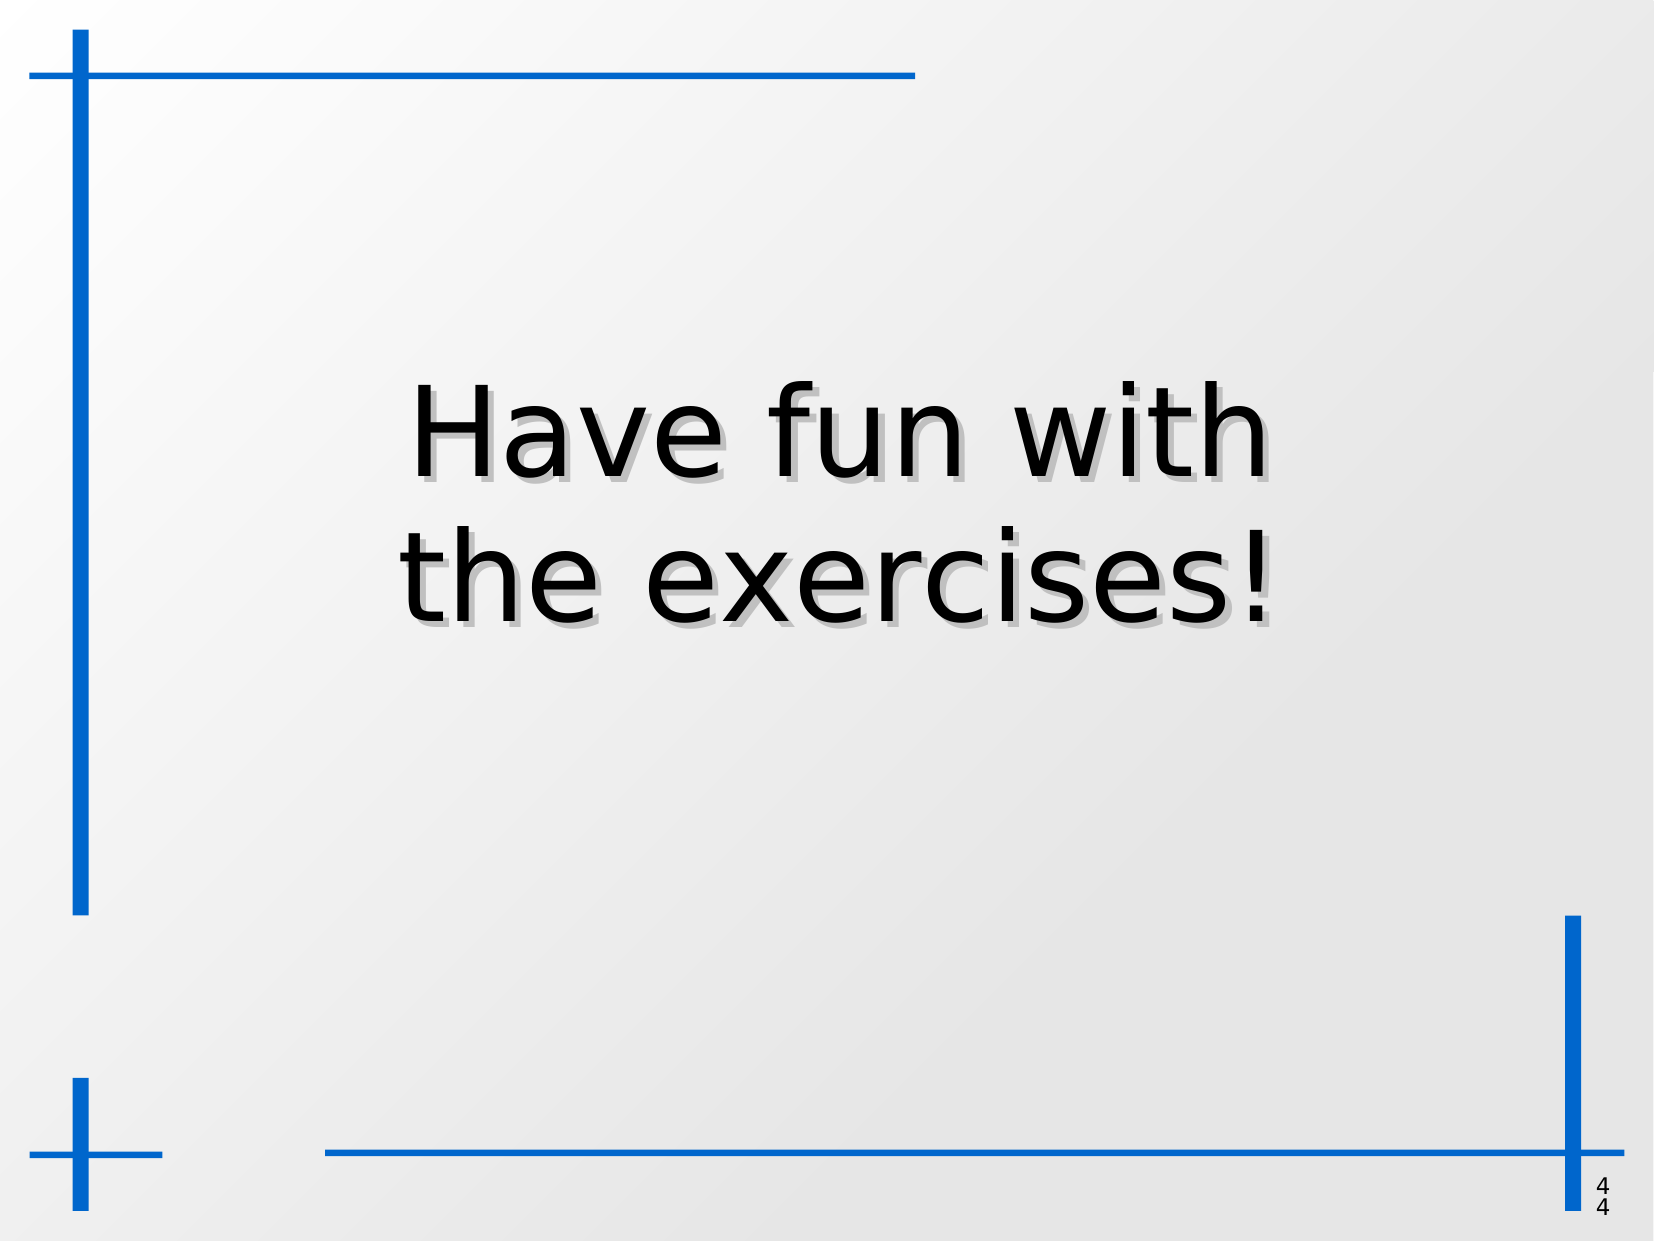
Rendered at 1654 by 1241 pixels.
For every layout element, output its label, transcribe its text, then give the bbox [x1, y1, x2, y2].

list Have fun with the exercises! [304, 360, 1306, 1178]
